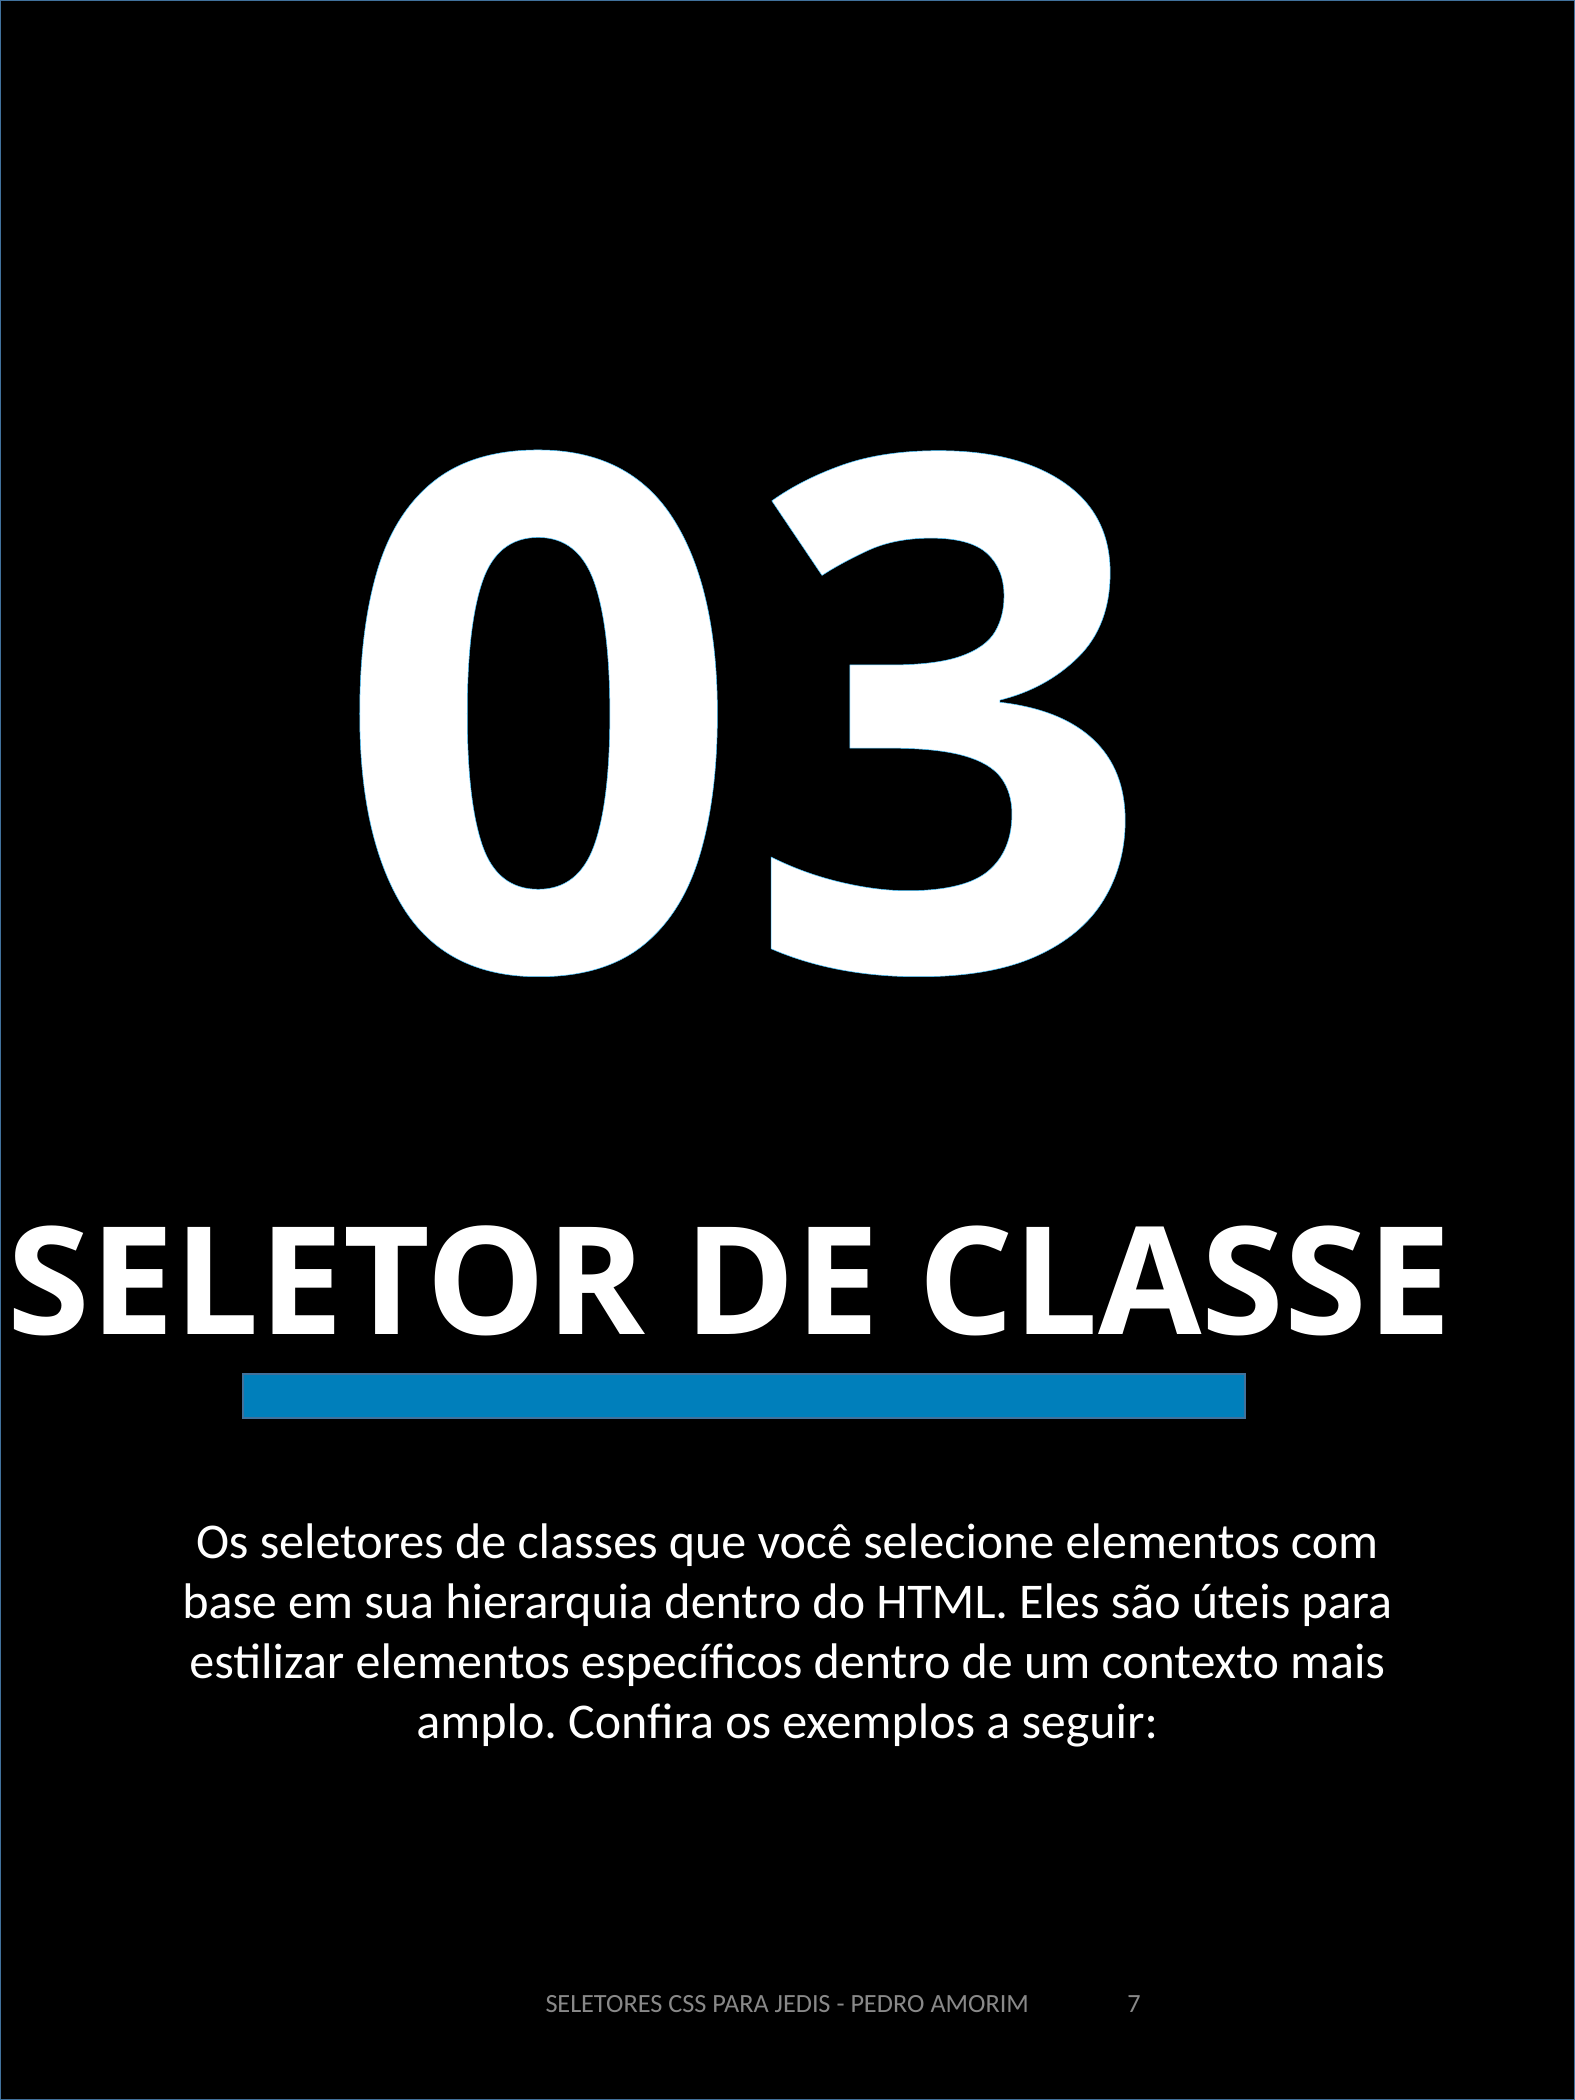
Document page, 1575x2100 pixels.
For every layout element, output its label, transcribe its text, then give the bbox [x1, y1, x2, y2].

text_box SELETORES CSS PARA JEDIS - PEDRO AMORIM [521, 1946, 1054, 2059]
text_box [0, 0, 1575, 2100]
text_box 7 [1112, 1946, 1467, 2059]
text_box 03 [42, 245, 1445, 1129]
text_box SELETOR DE CLASSE [0, 1177, 1524, 1372]
text_box Os seletores de classes que você selecione elementos com base em sua hierarquia dentro do HTML. Eles são úteis para estilizar elementos específicos dentro de um contexto mais amplo. Confira os exemplos a seguir: [146, 1501, 1429, 1759]
